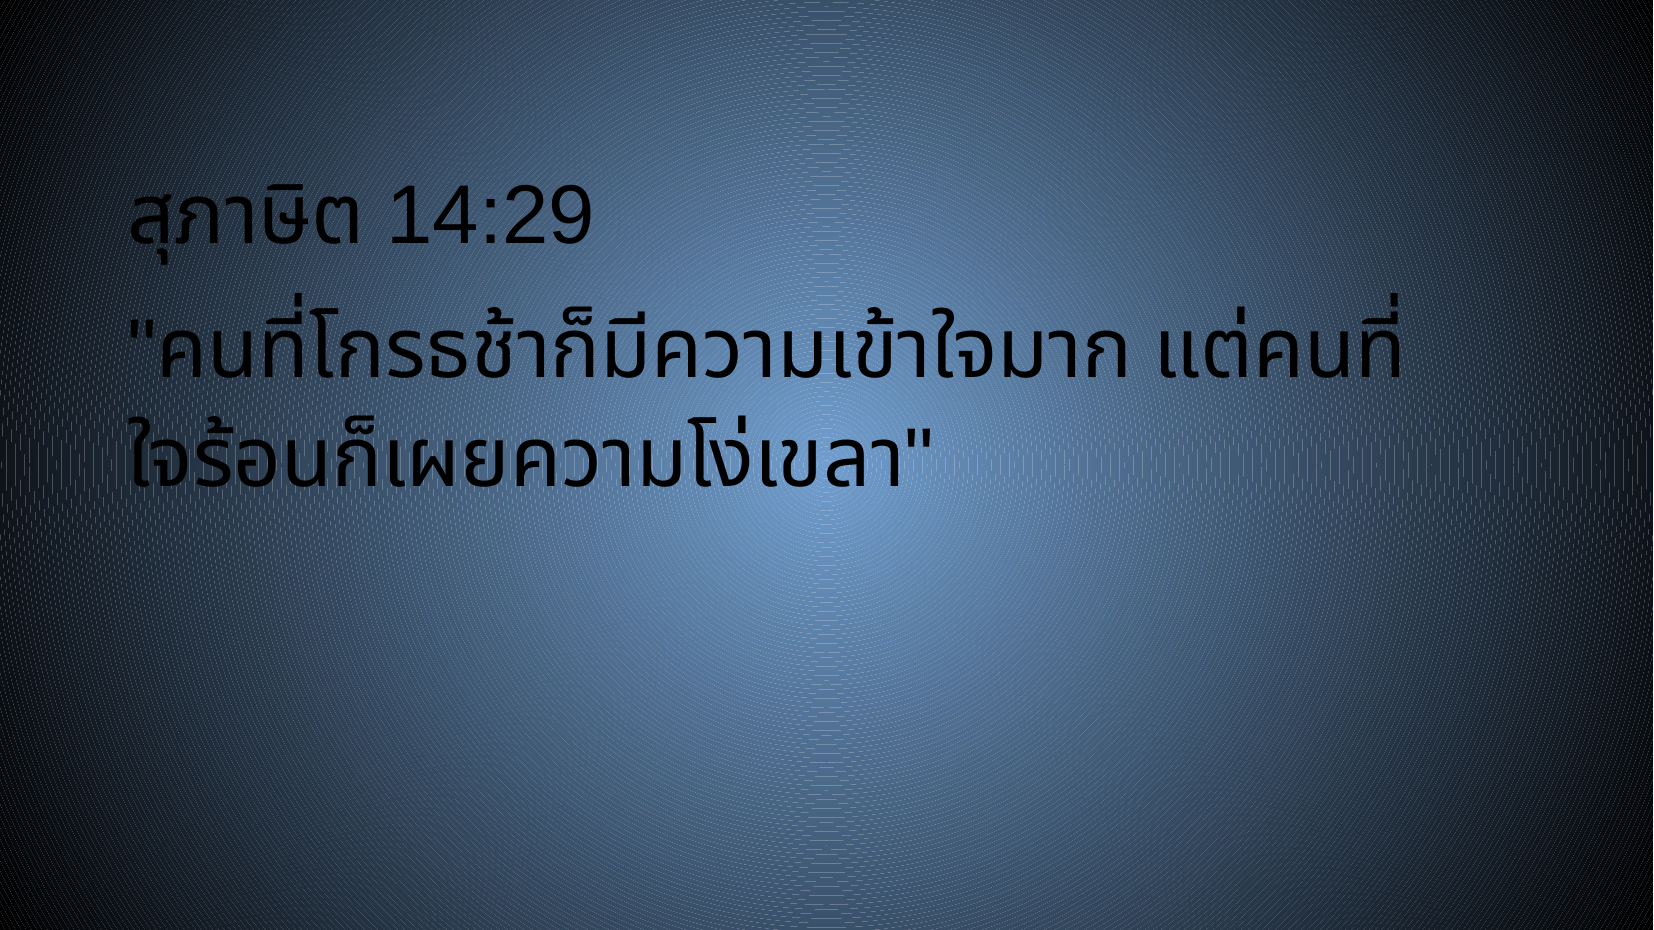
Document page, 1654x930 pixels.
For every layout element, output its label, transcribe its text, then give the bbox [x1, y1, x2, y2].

text_box สุภาษิต 14:29 "คนที่โกรธช้าก็มีความเข้าใจมาก แต่คนที่ใจร้อนก็เผยความโง่เขลา" [112, 112, 1538, 826]
